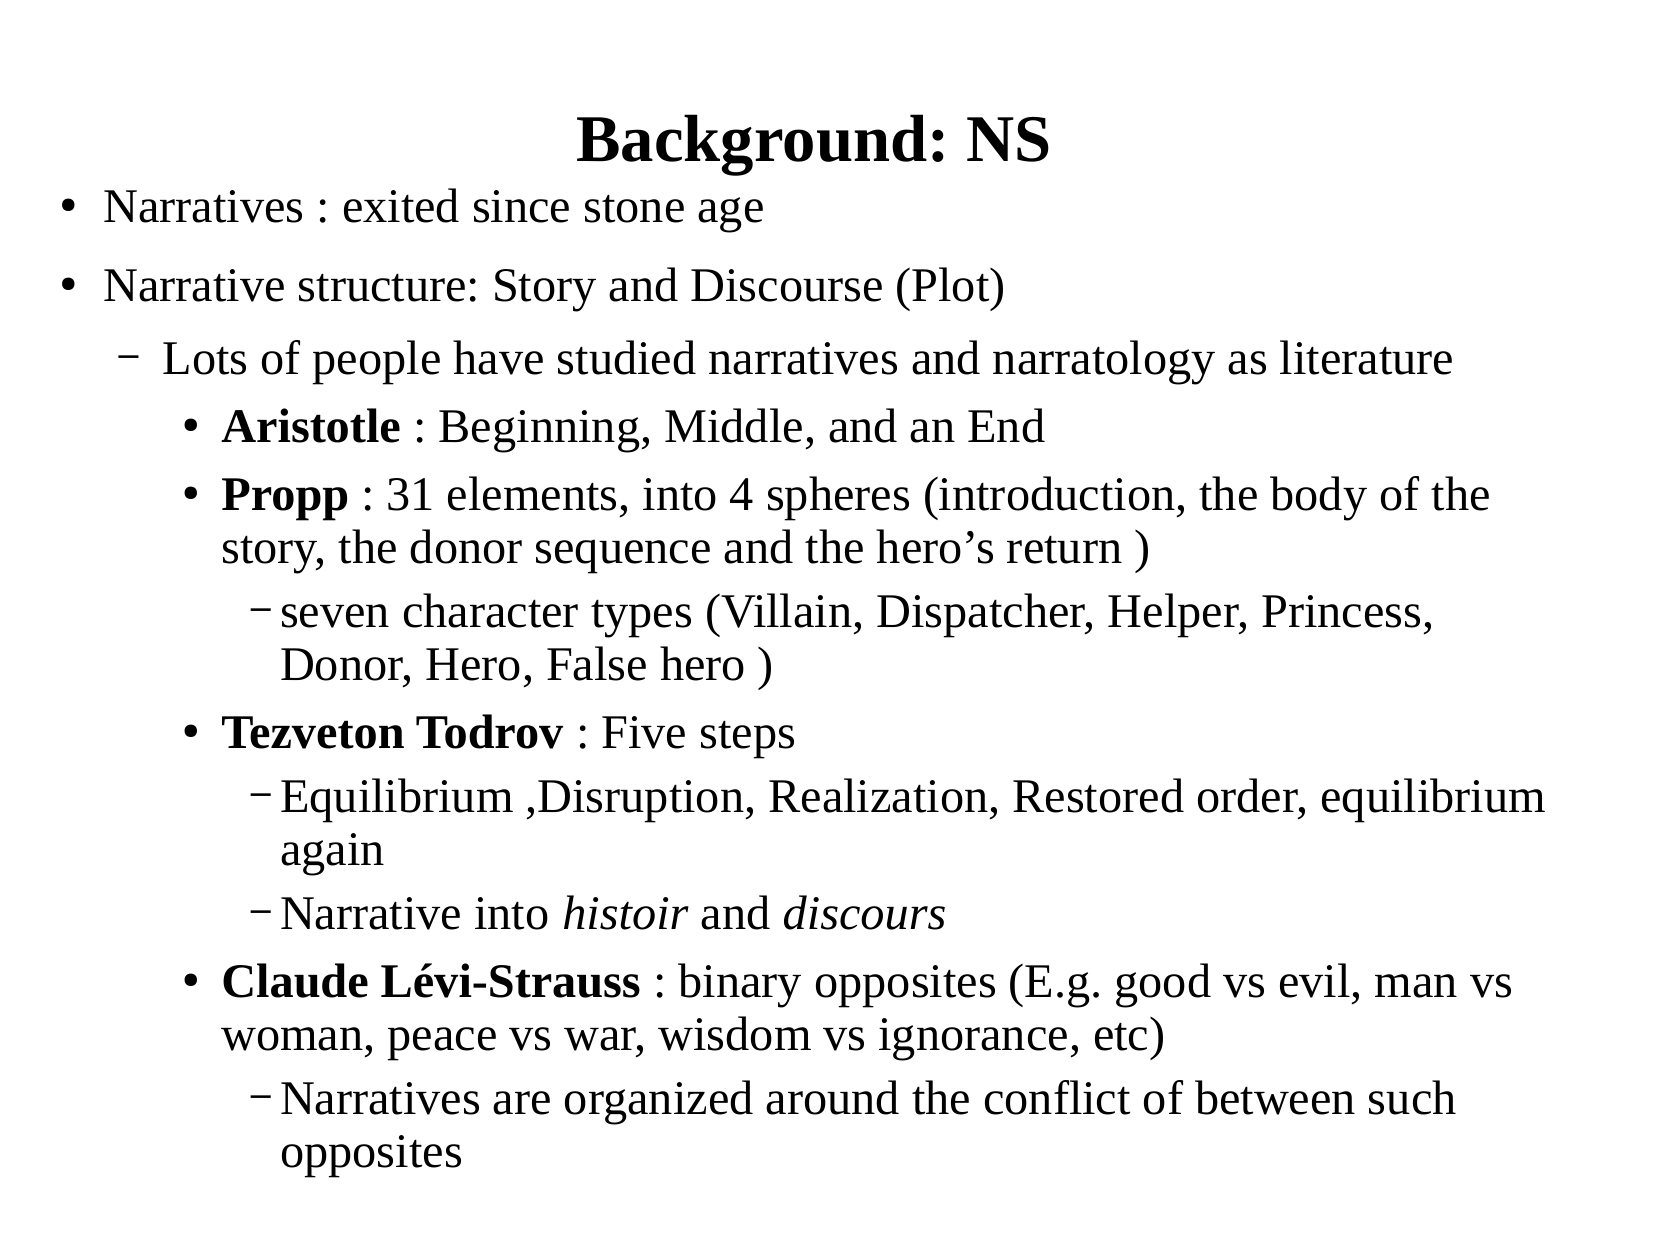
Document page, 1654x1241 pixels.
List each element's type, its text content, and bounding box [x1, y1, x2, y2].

list Narratives : exited since stone age Narrative structure: Story and Discourse (Plot) Lots of people have studied narratives and narratology as literature Aristotle : Beginning, Middle, and an End Propp : 31 elements, into 4 spheres (introduction, the body of the story, the donor sequence and the hero’s return ) seven character types (Villain, Dispatcher, Helper, Princess, Donor, Hero, False hero ) Tezveton Todrov : Five steps Equilibrium ,Disruption, Realization, Restored order, equilibrium again Narrative into histoir and discours Claude Lévi-Strauss : binary opposites (E.g. good vs evil, man vs woman, peace vs war, wisdom vs ignorance, etc) Narratives are organized around the conflict of between such opposites [45, 180, 1576, 1186]
title Background: NS [82, 49, 1571, 180]
